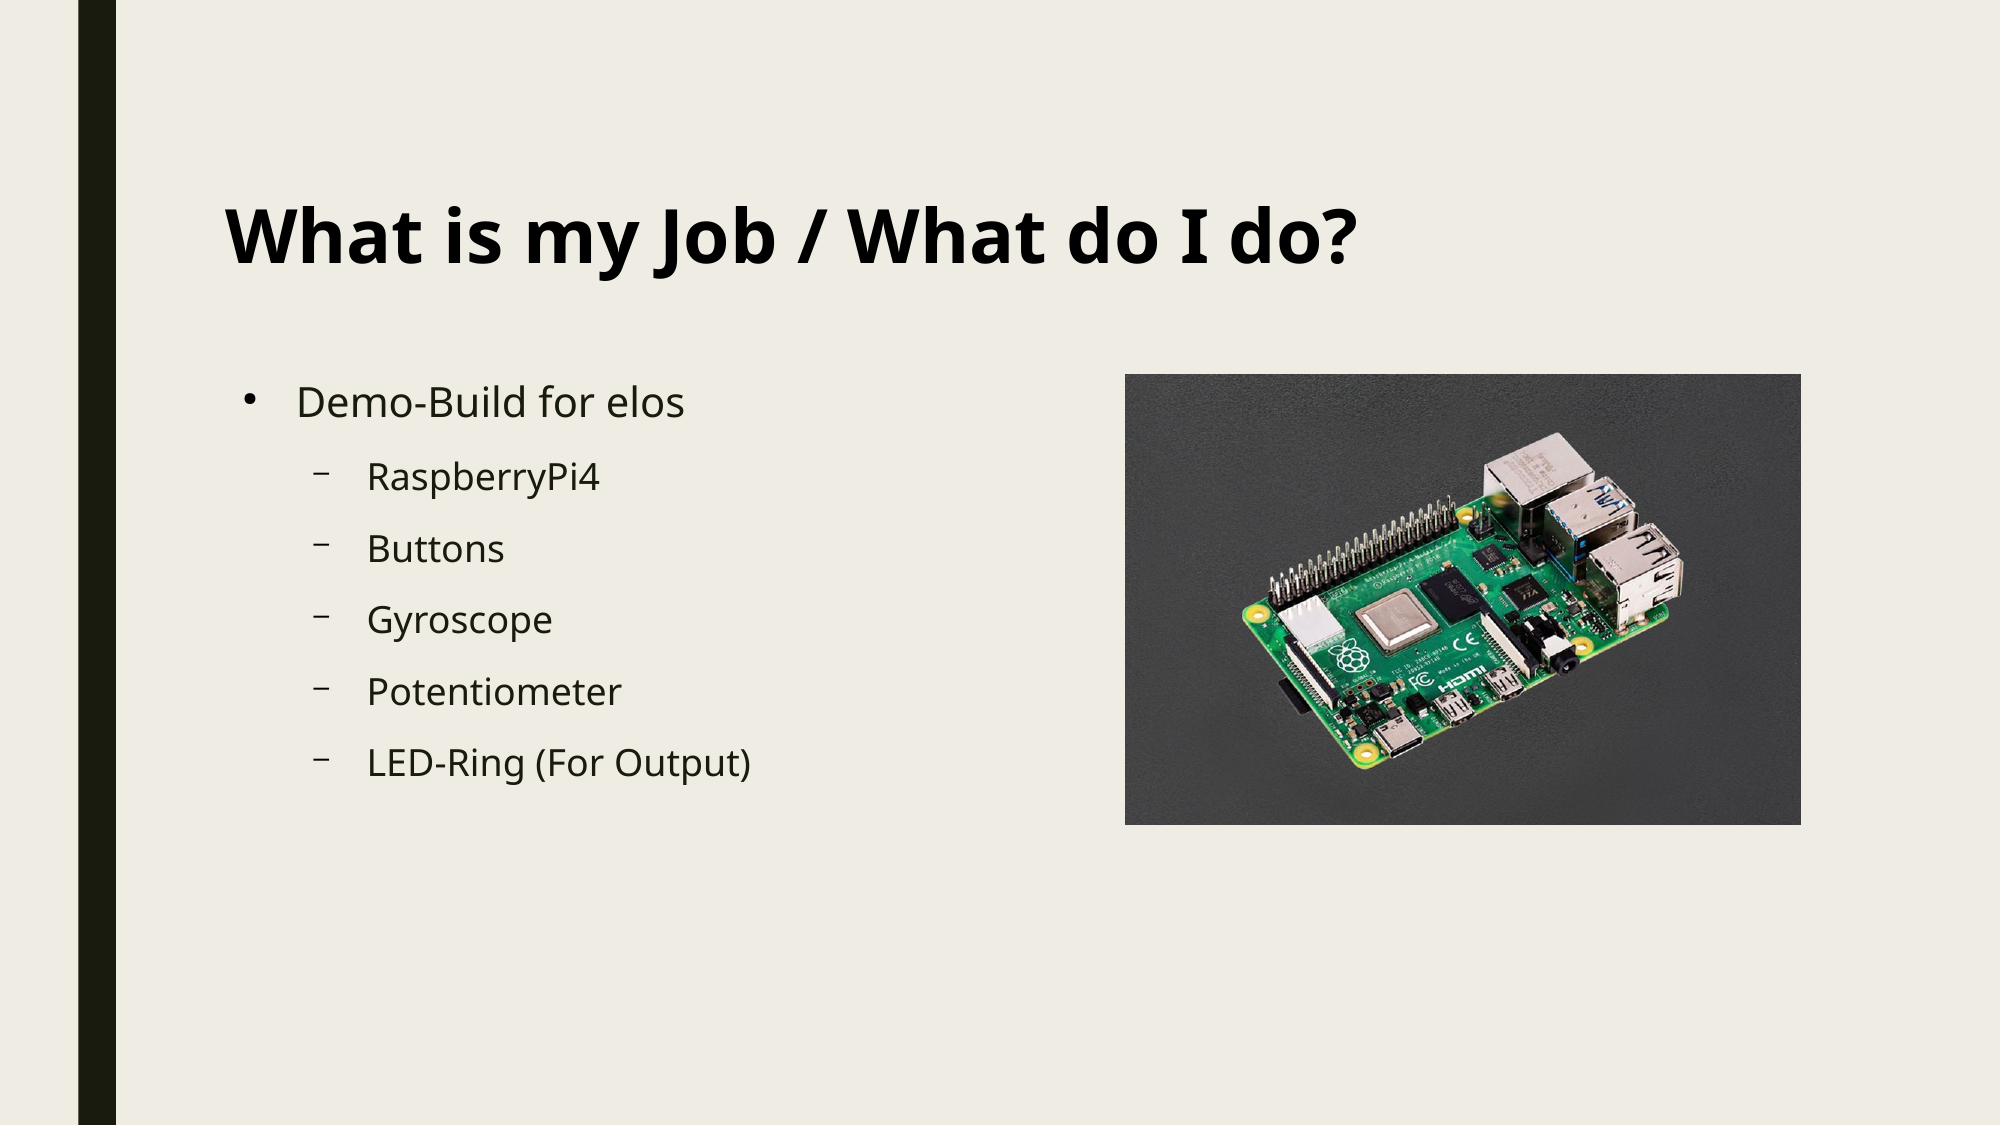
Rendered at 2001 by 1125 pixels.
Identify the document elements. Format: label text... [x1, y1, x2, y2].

list Demo-Build for elos RaspberryPi4 Buttons Gyroscope Potentiometer LED-Ring (For Output) [225, 375, 994, 963]
title What is my Job / What do I do? [225, 112, 1800, 357]
picture [1125, 374, 1801, 825]
